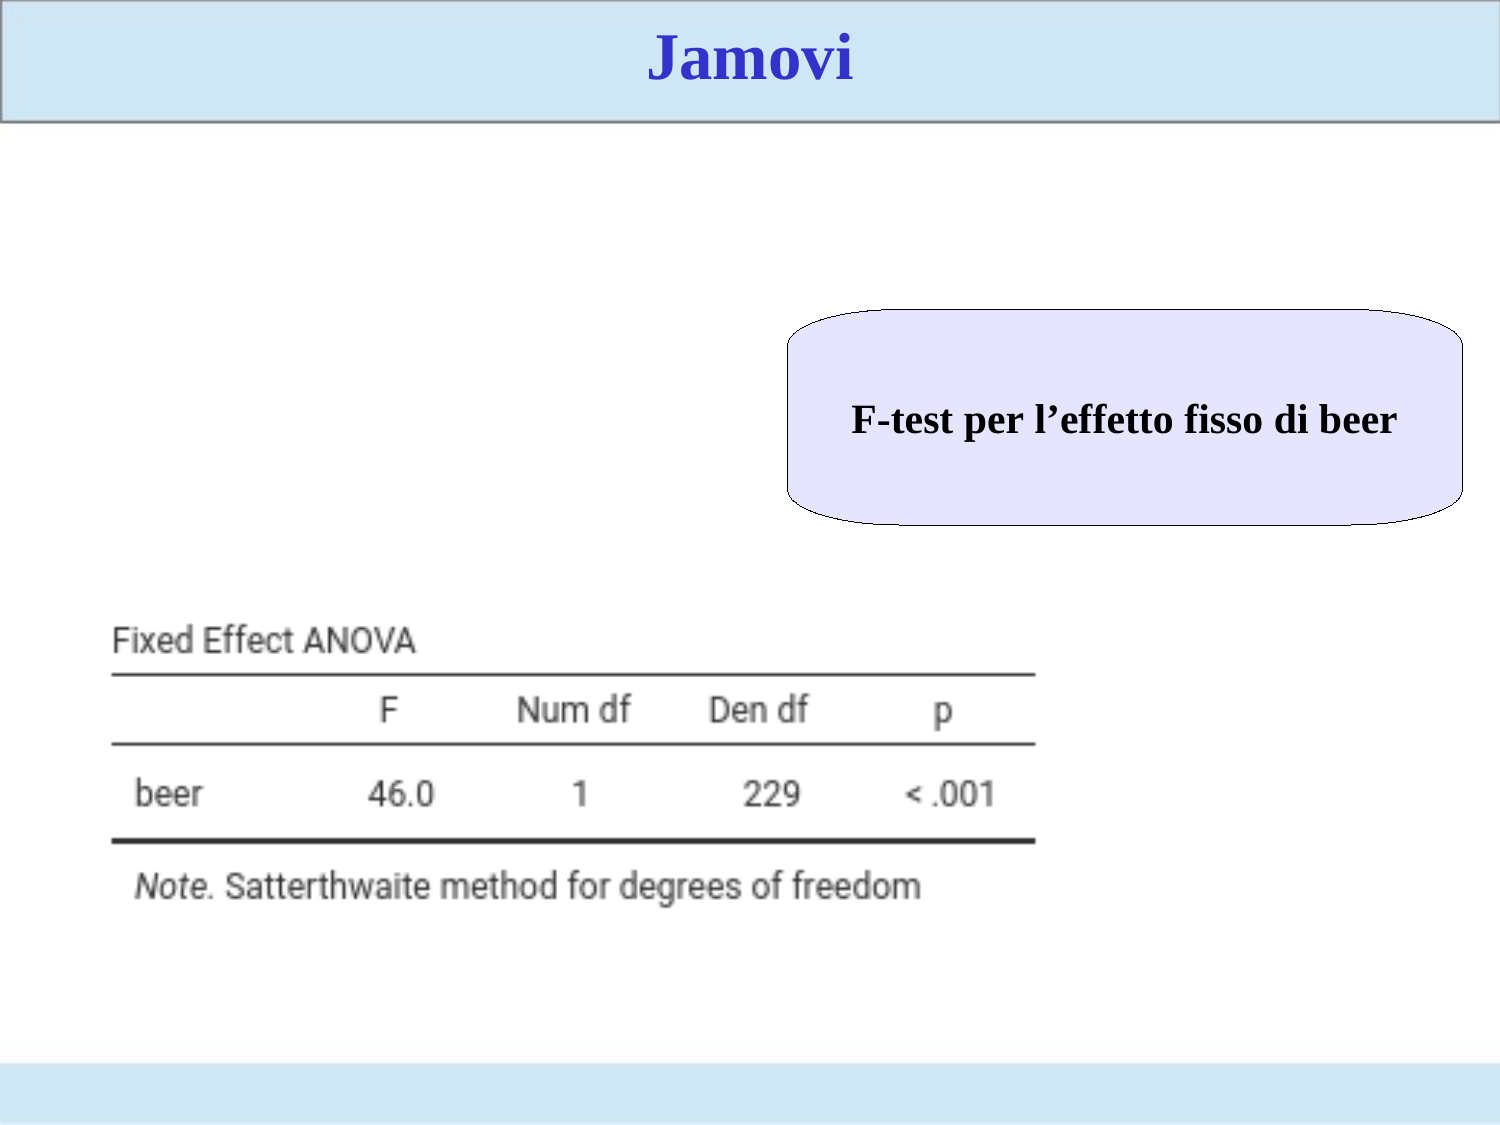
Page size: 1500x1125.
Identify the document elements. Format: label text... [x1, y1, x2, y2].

text_box F-test per l’effetto fisso di beer [787, 309, 1463, 526]
title Jamovi [112, 0, 1388, 147]
picture [0, 0, 1500, 1125]
